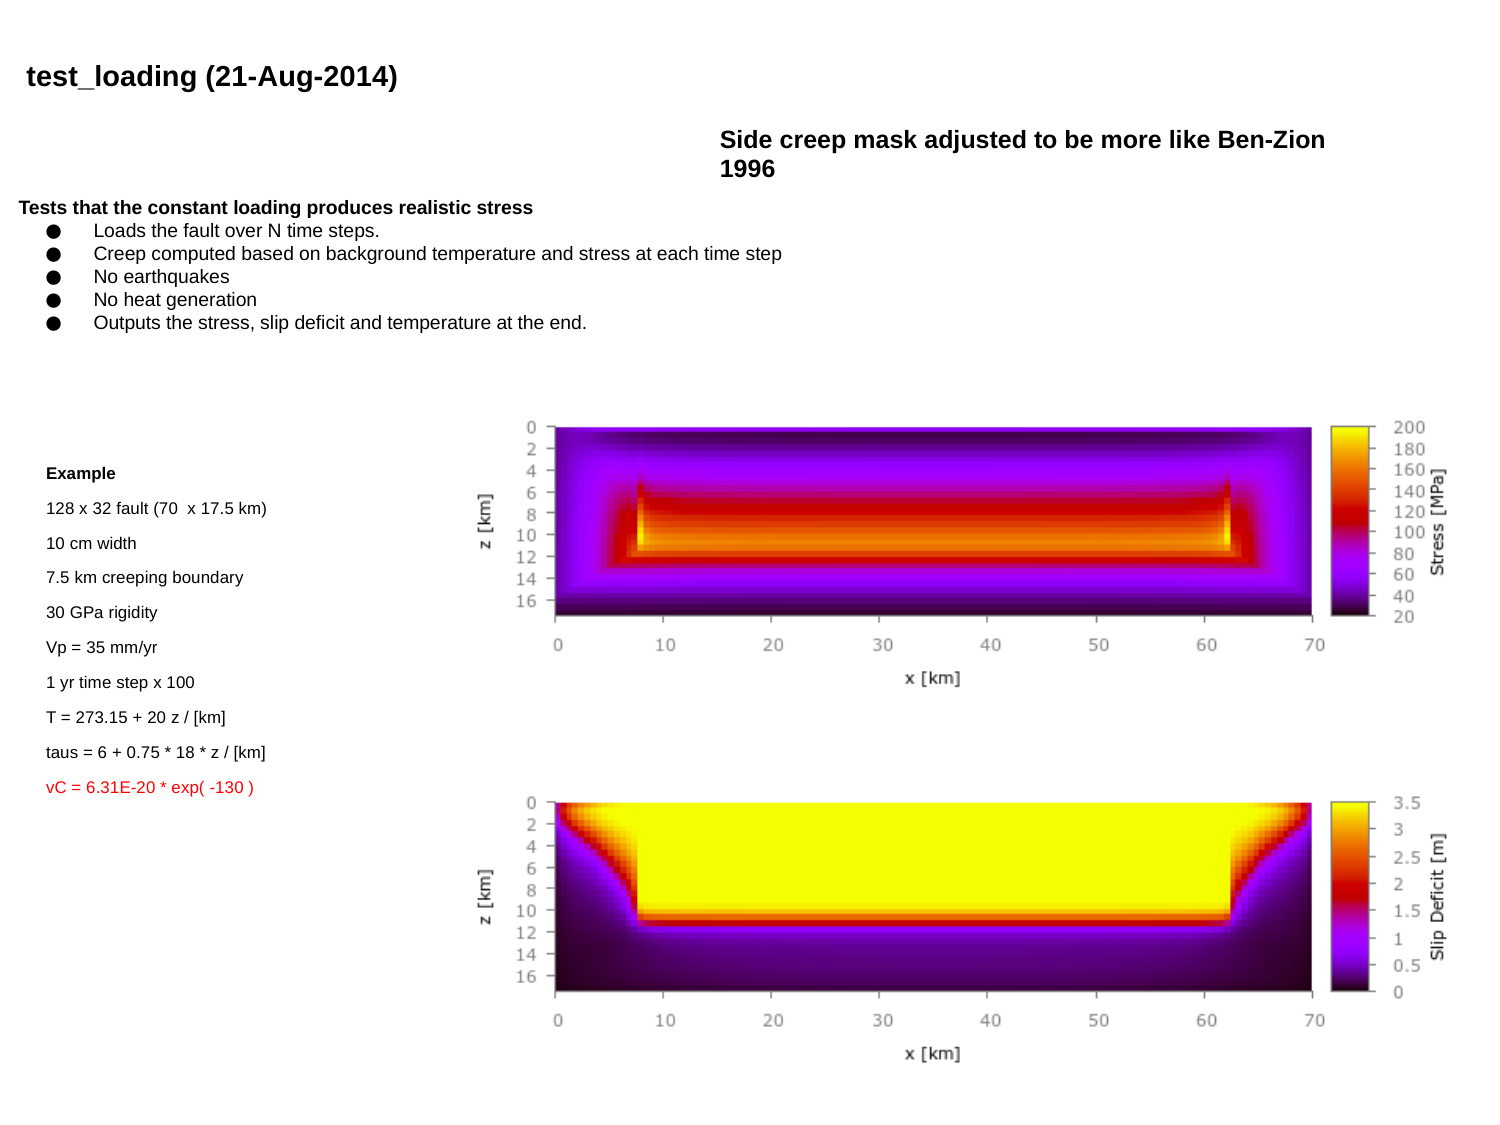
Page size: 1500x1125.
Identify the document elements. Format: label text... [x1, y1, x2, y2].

picture [467, 404, 1456, 1081]
title test_loading (21-Aug-2014) [11, 19, 1086, 112]
list Example 128 x 32 fault (70 x 17.5 km) 10 cm width 7.5 km creeping boundary 30 GPa rigidity Vp = 35 mm/yr 1 yr time step x 100 T = 273.15 + 20 z / [km] taus = 6 + 0.75 * 18 * z / [km] vC = 6.31E-20 * exp( -130 ) [31, 435, 467, 1024]
list Tests that the constant loading produces realistic stress Loads the fault over N time steps. Creep computed based on background temperature and stress at each time step No earthquakes No heat generation Outputs the stress, slip deficit and temperature at the end. [18, 195, 1081, 438]
text_box Side creep mask adjusted to be more like Ben-Zion 1996 [705, 118, 1387, 199]
